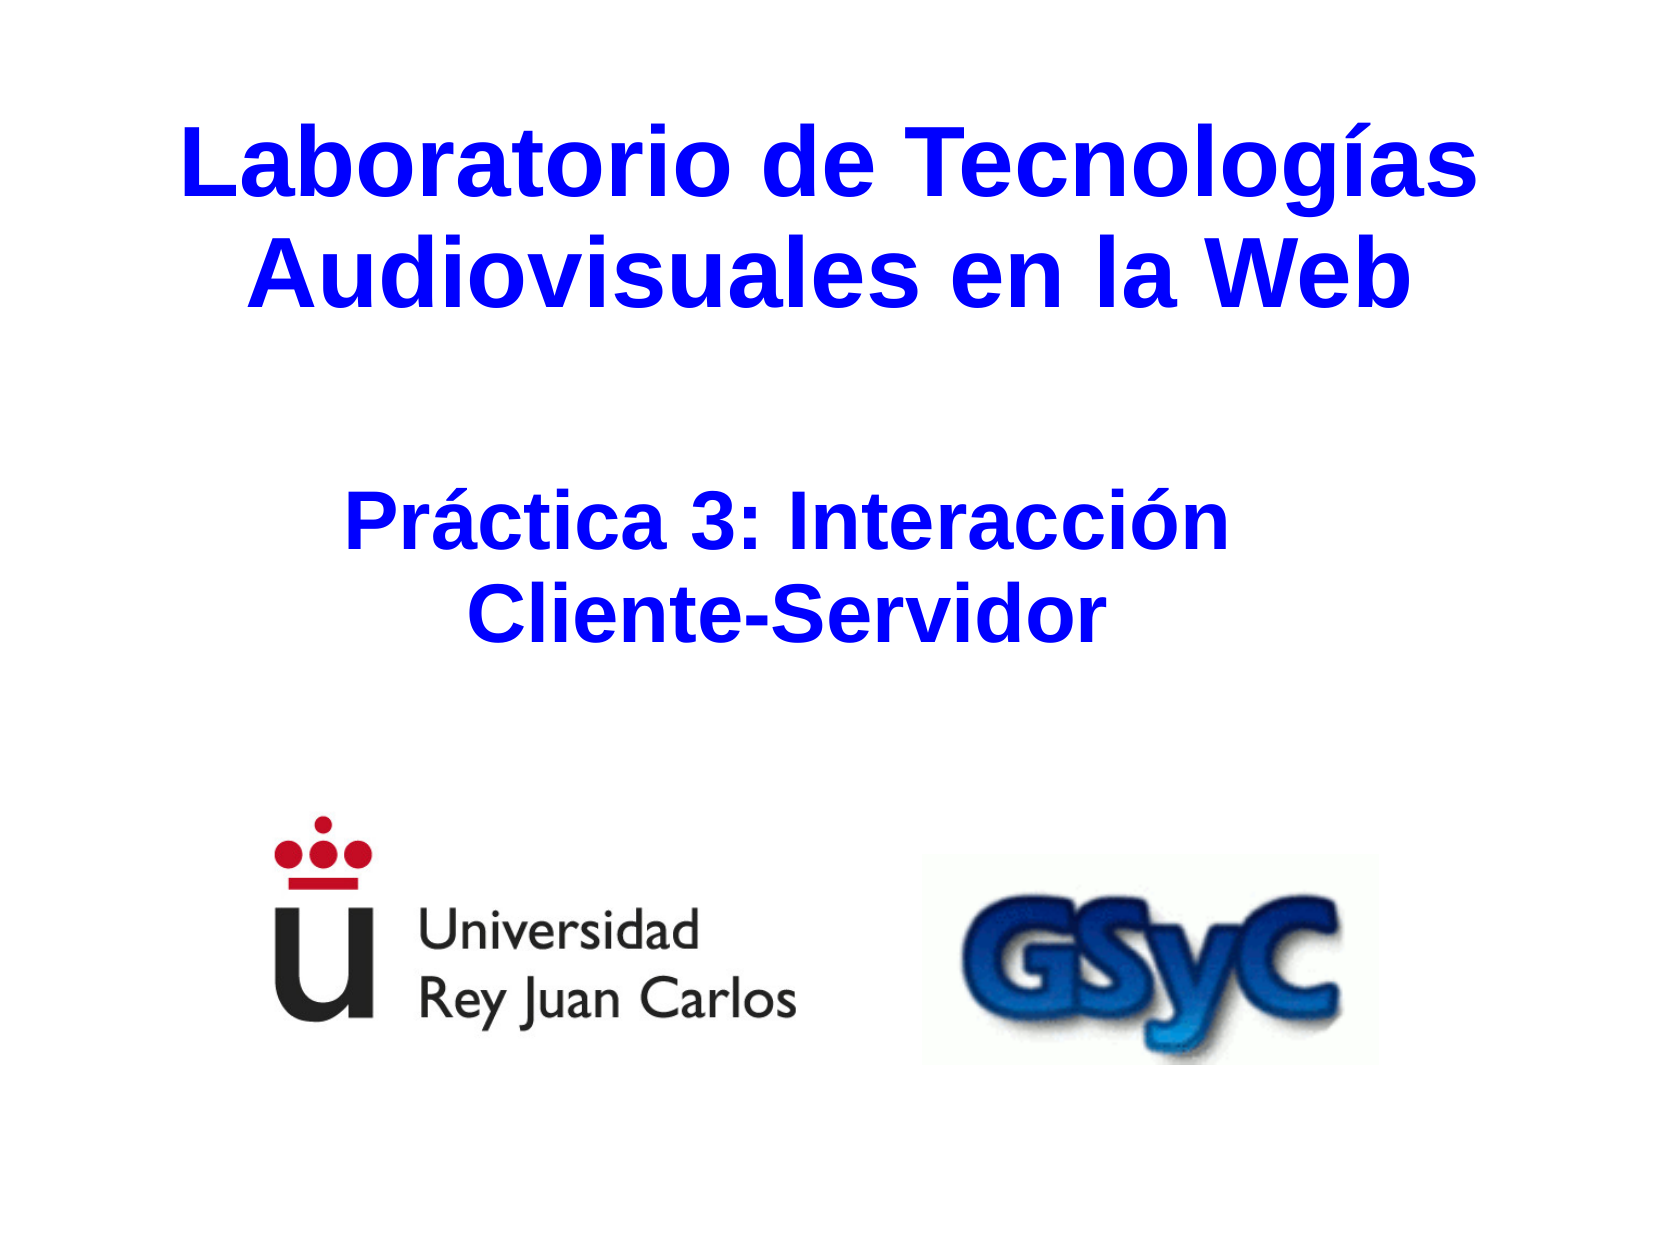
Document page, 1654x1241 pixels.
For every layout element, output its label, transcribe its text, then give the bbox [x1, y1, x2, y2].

picture [922, 854, 1379, 1066]
picture [240, 794, 824, 1051]
title Práctica 3: Interacción Cliente-Servidor [330, 473, 1246, 661]
title Laboratorio de Tecnologías Audiovisuales en la Web [144, 105, 1516, 331]
